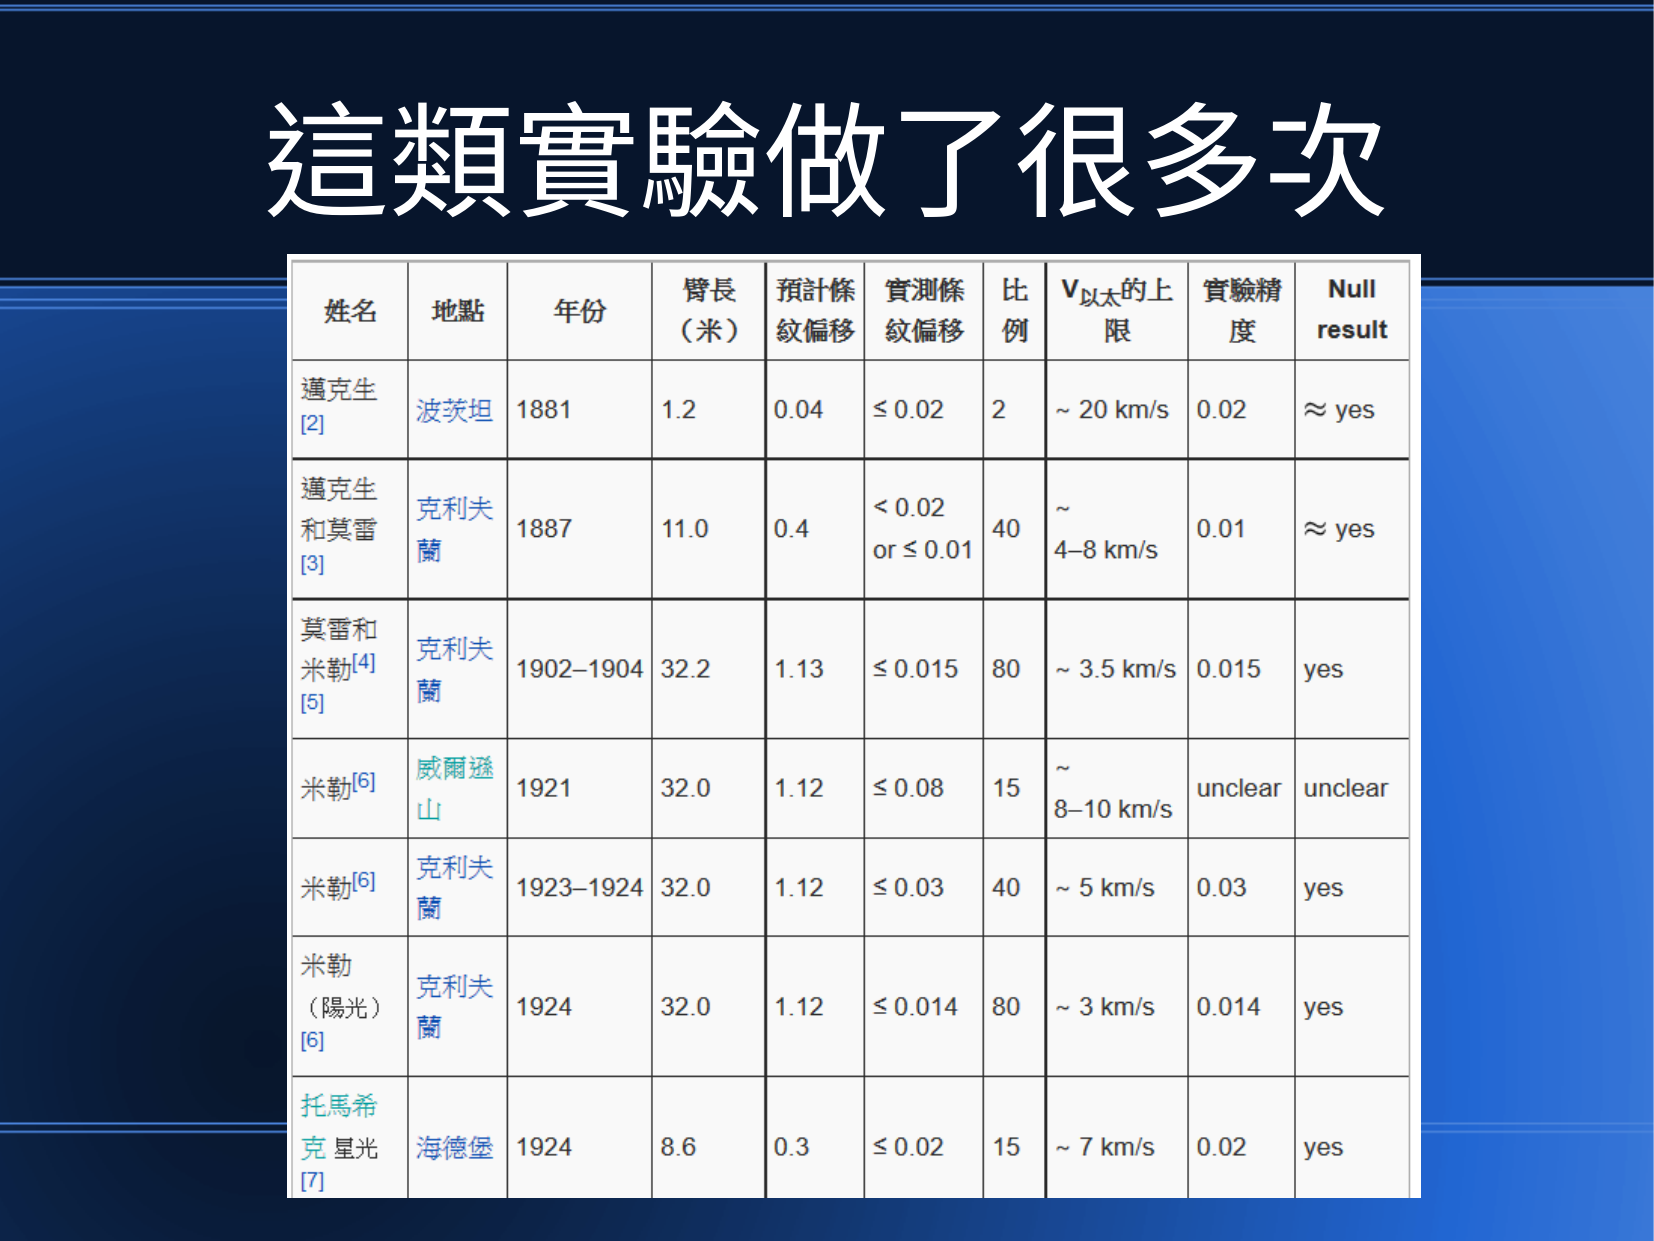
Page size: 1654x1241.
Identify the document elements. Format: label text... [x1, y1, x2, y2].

title 這類實驗做了很多次 [82, 49, 1571, 257]
picture [0, 0, 1654, 1241]
